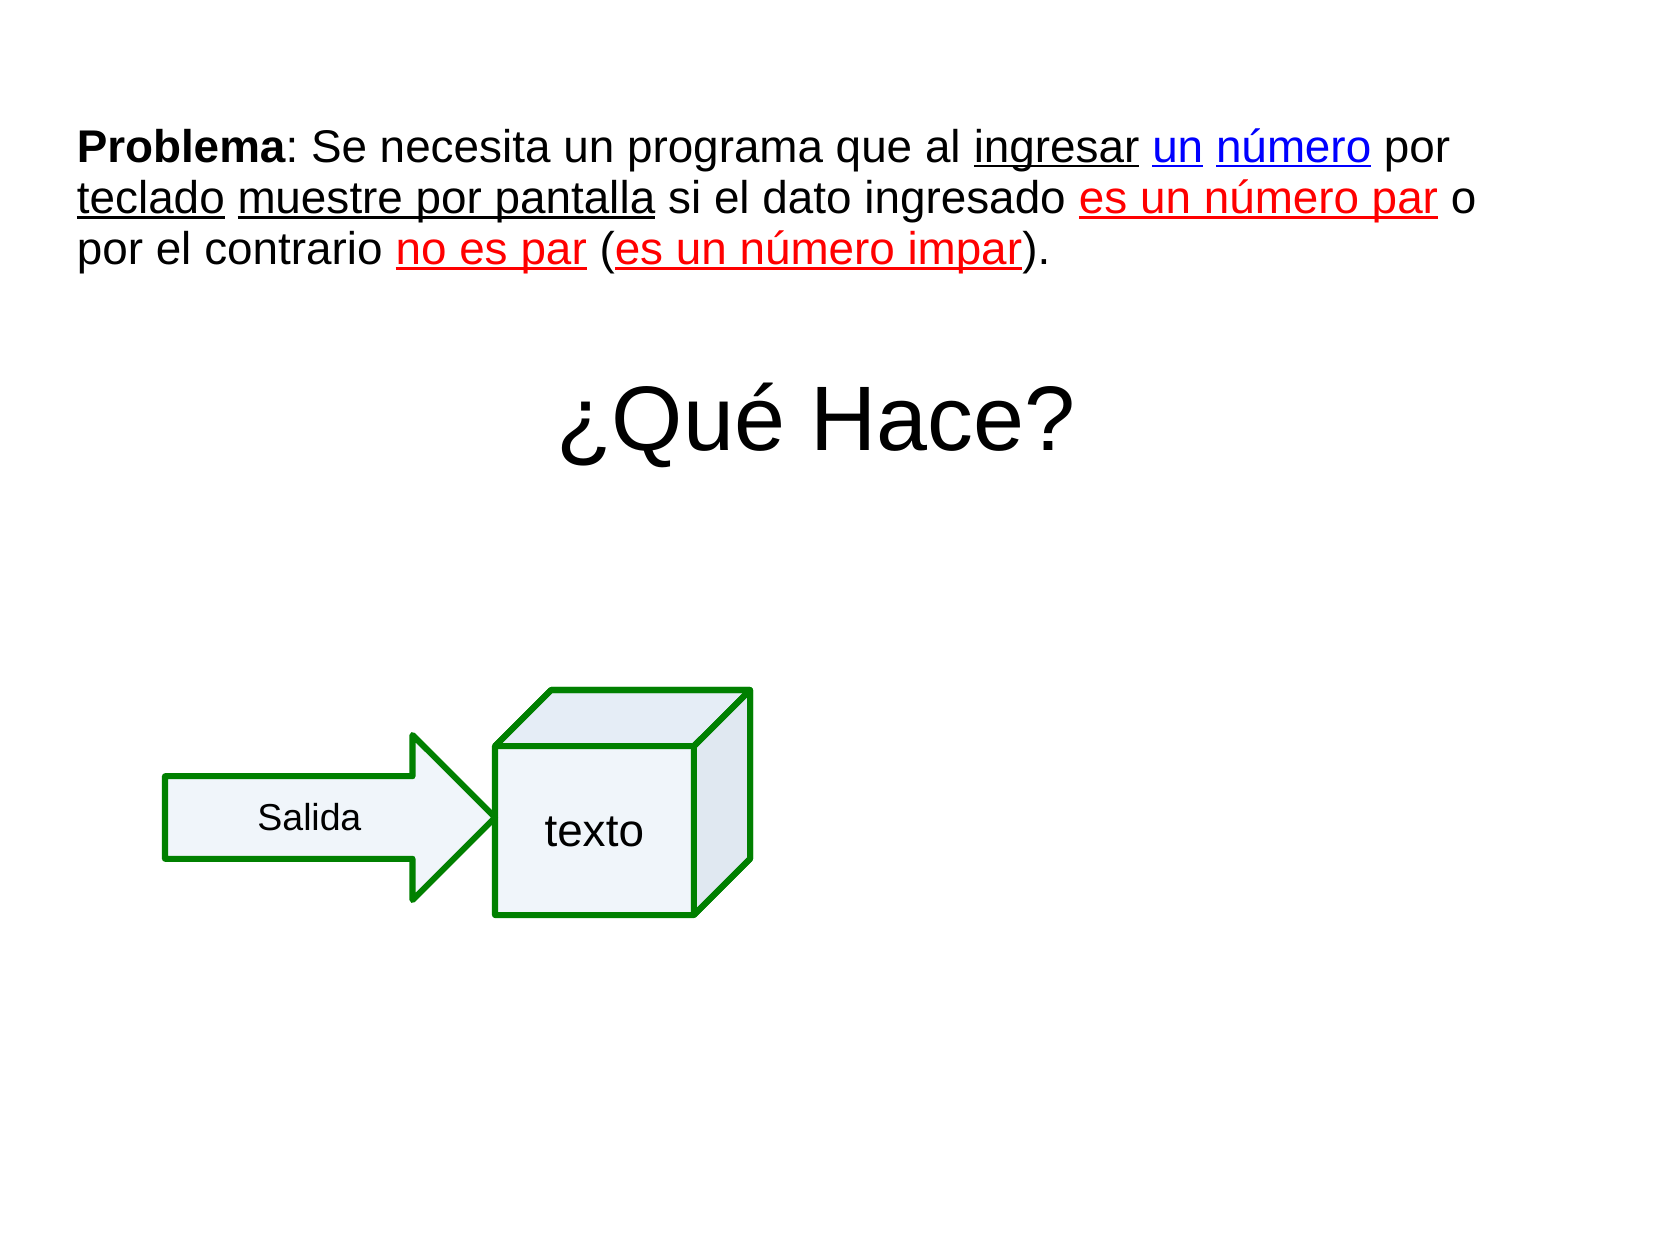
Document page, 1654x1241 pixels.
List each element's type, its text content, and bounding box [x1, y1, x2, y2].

subtitle Problema: Se necesita un programa que al ingresar un número por teclado muestre por pantalla si el dato ingresado es un número par o por el contrario no es par (es un número impar). [76, 105, 1510, 291]
text_box Salida [165, 735, 495, 901]
text_box texto [495, 747, 693, 916]
text_box Es impar [495, 690, 749, 747]
title ¿Qué Hace? [71, 315, 1561, 523]
